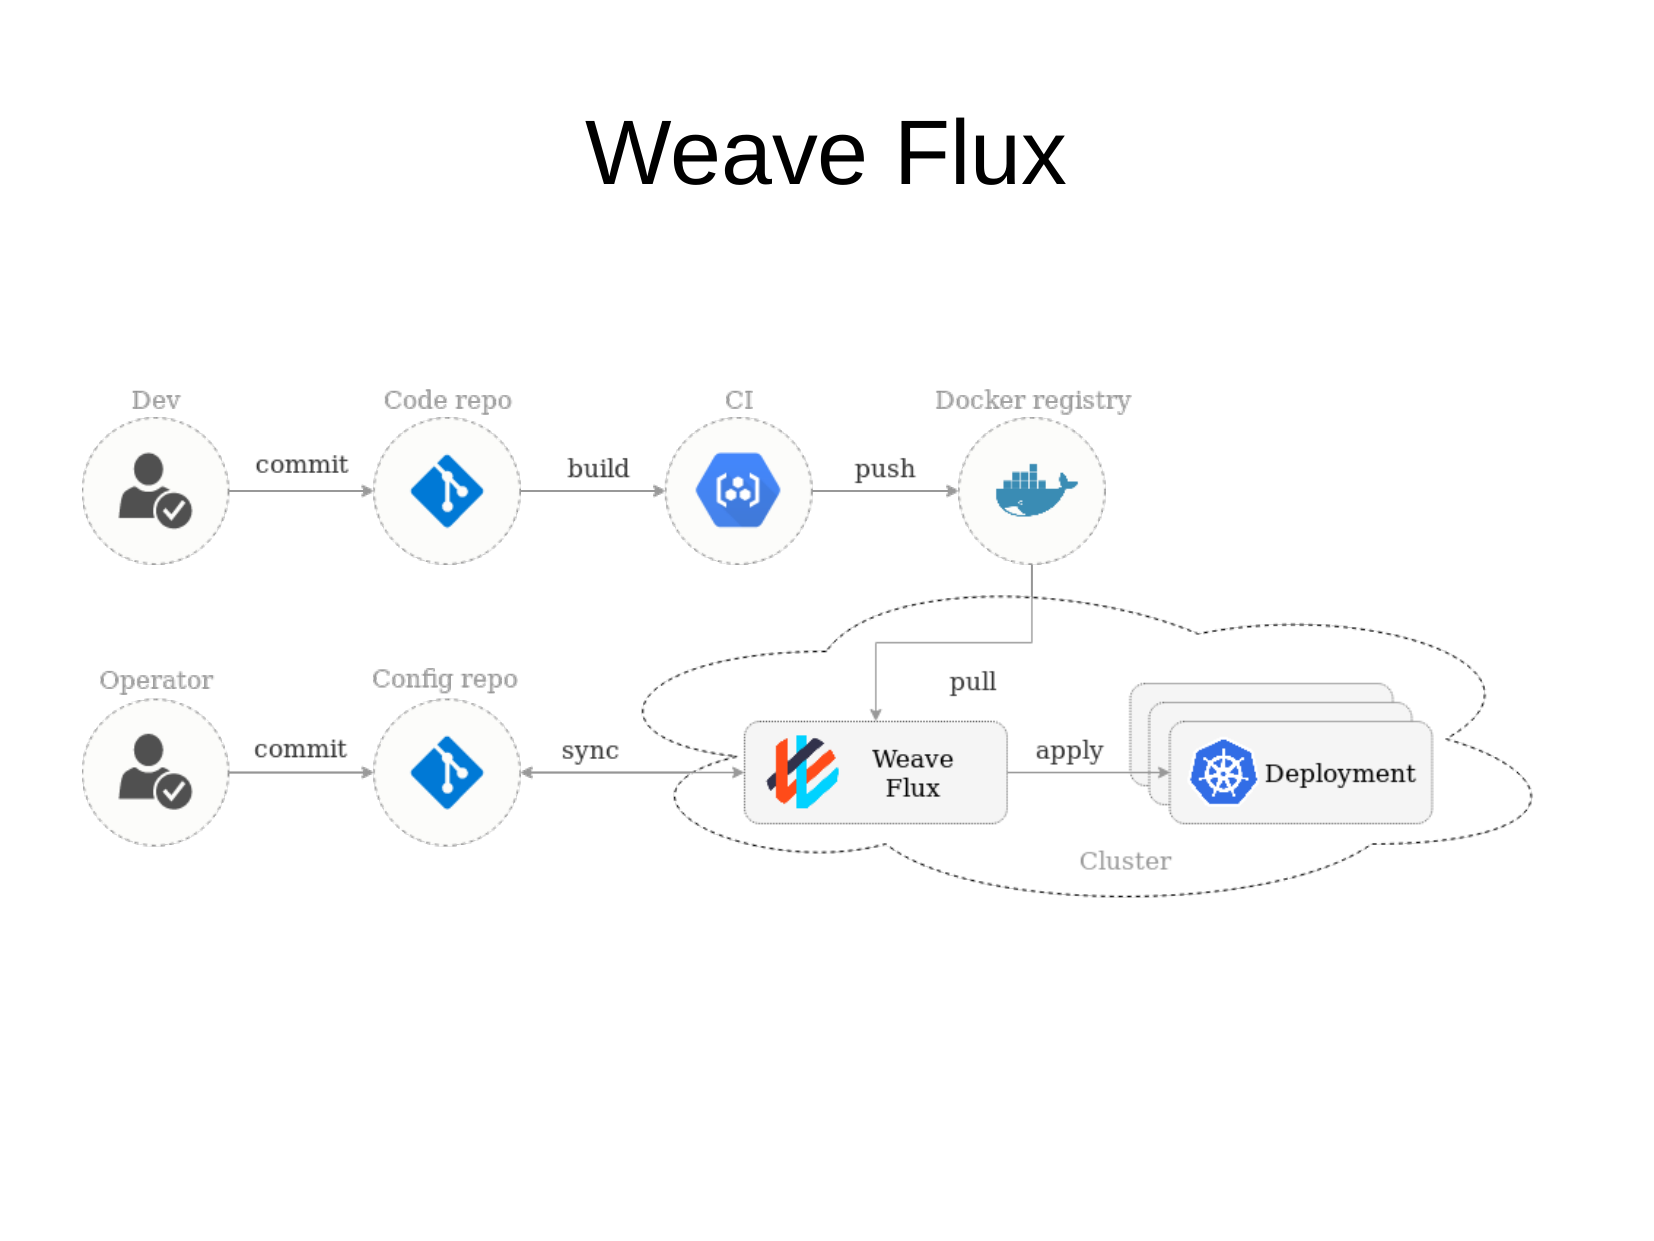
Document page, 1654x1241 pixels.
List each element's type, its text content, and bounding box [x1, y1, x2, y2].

picture [82, 384, 1571, 916]
title Weave Flux [82, 49, 1571, 257]
